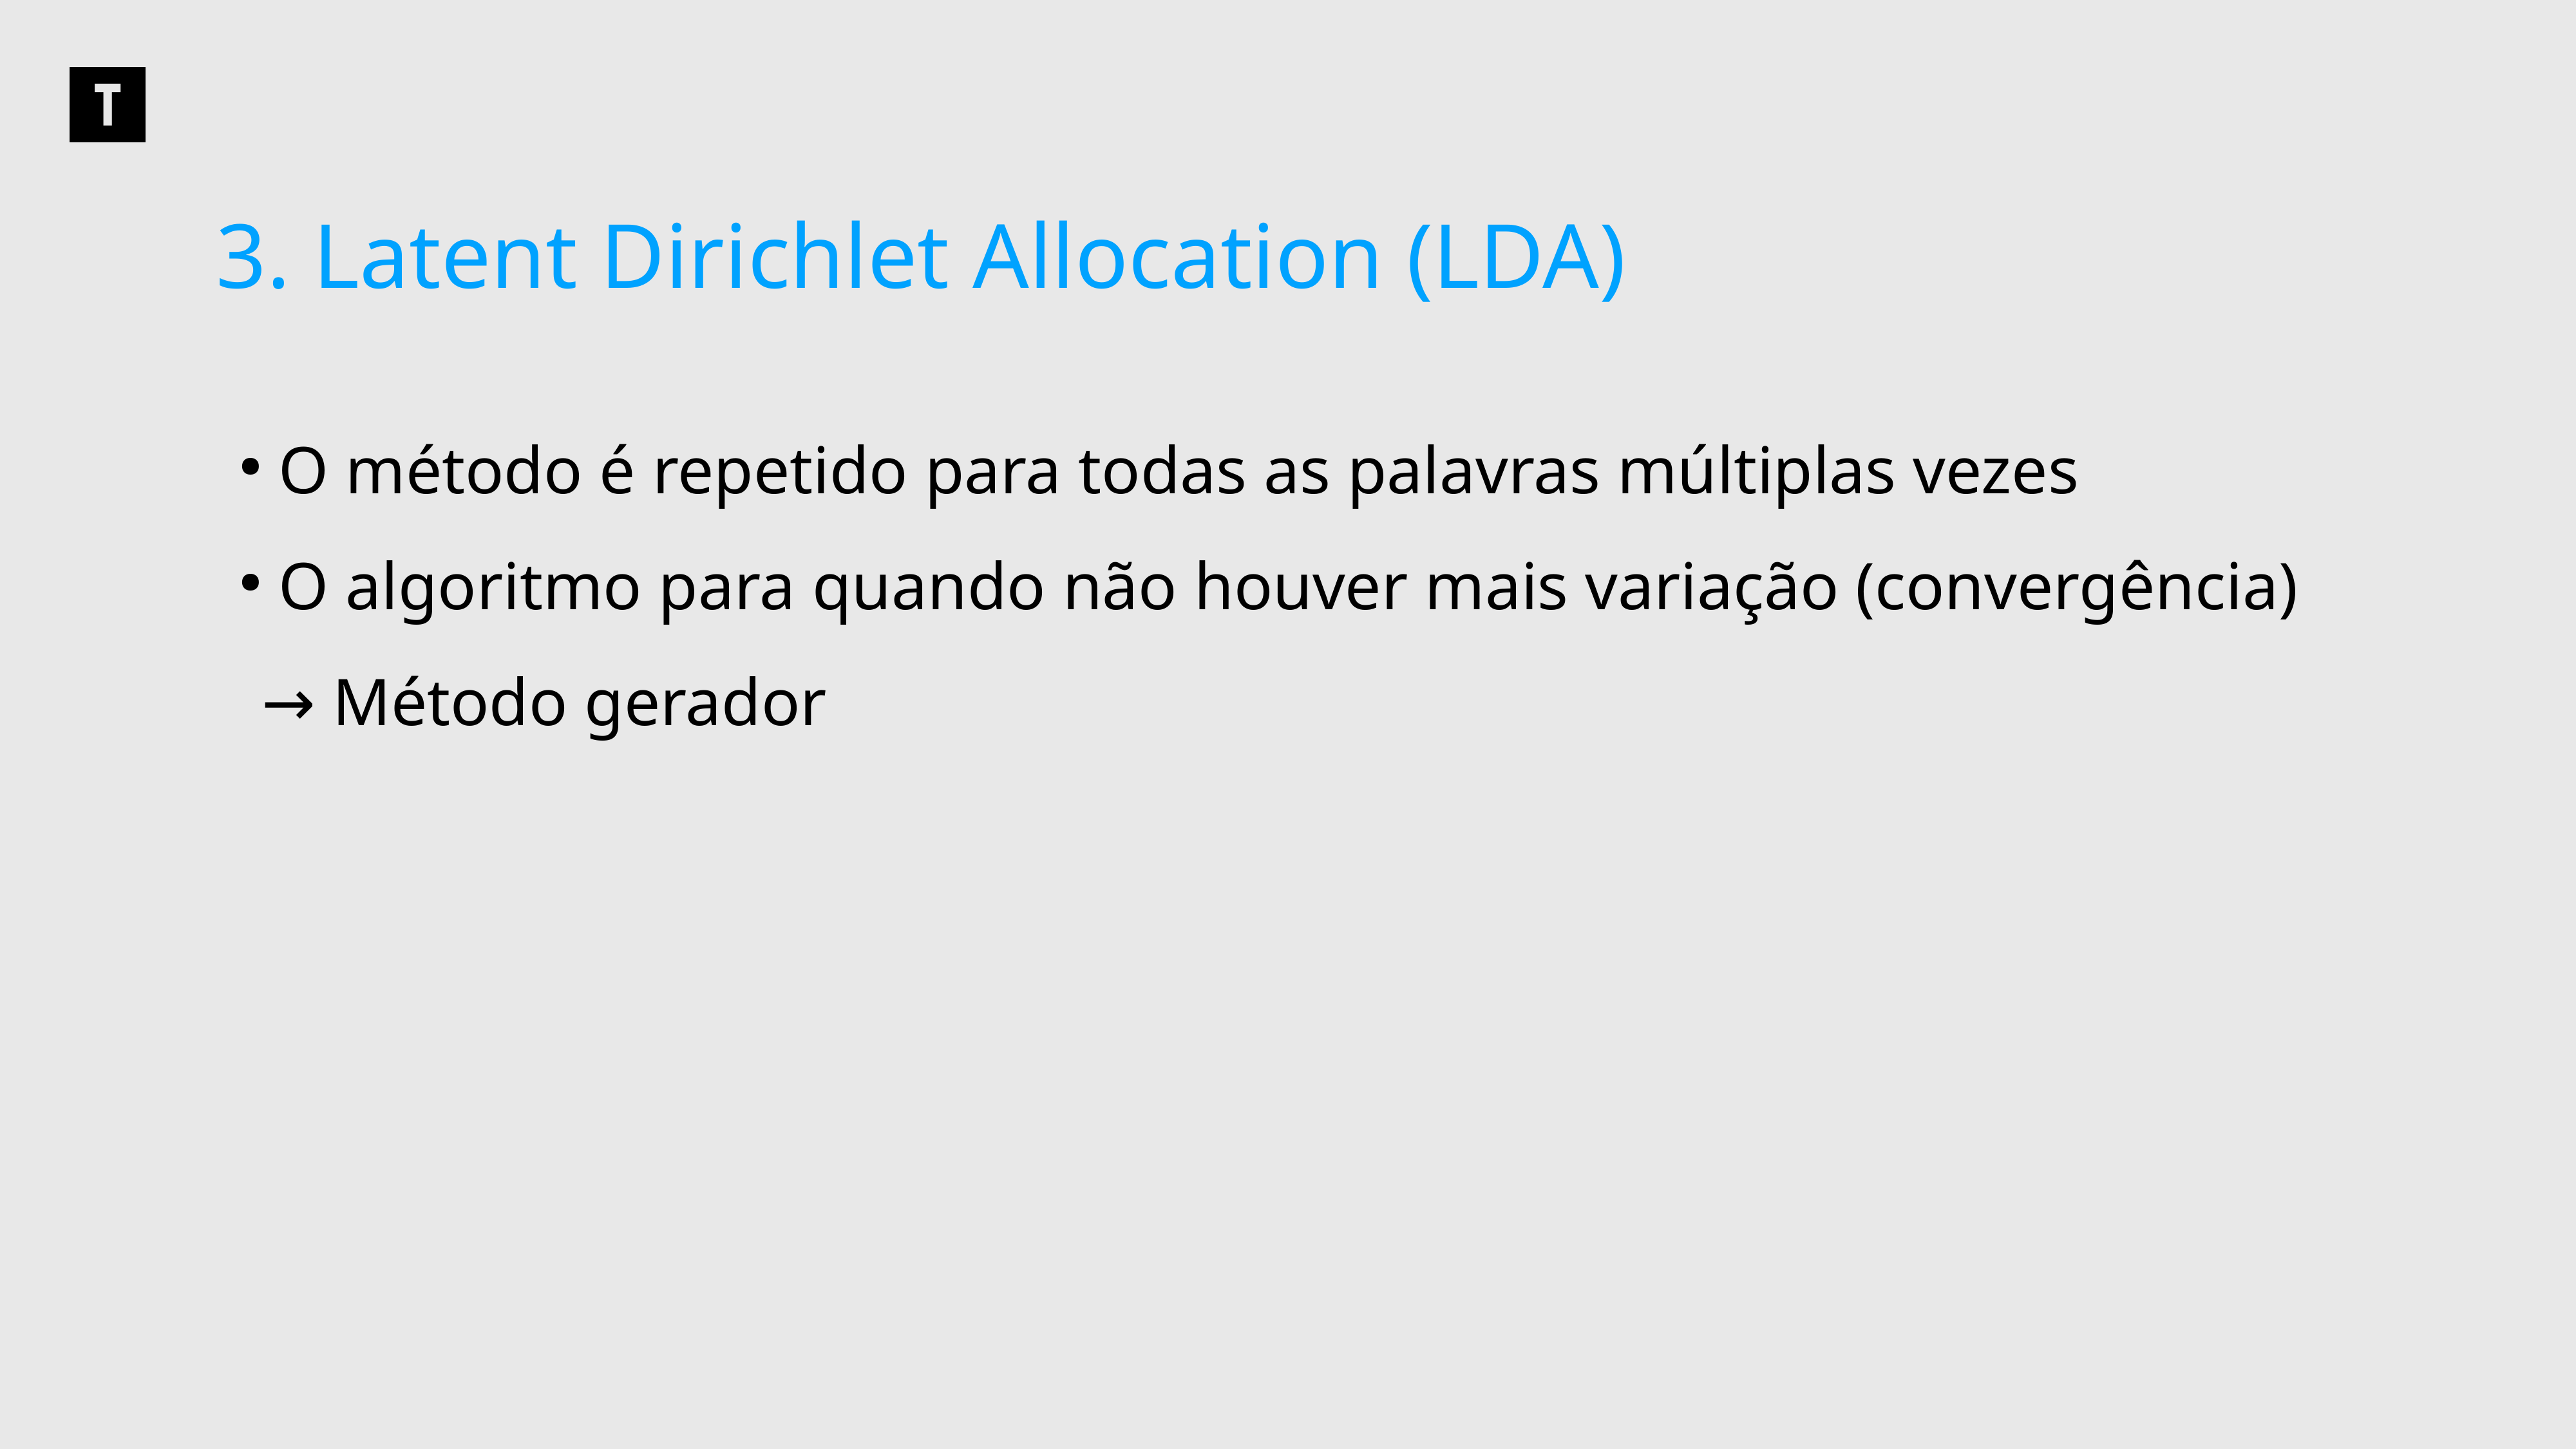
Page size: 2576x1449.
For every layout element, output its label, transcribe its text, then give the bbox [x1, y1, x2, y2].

picture [70, 67, 146, 142]
text_box O método é repetido para todas as palavras múltiplas vezes O algoritmo para quando não houver mais variação (convergência) → Método gerador [211, 385, 2351, 589]
text_box 3. Latent Dirichlet Allocation (LDA) [211, 194, 2267, 312]
